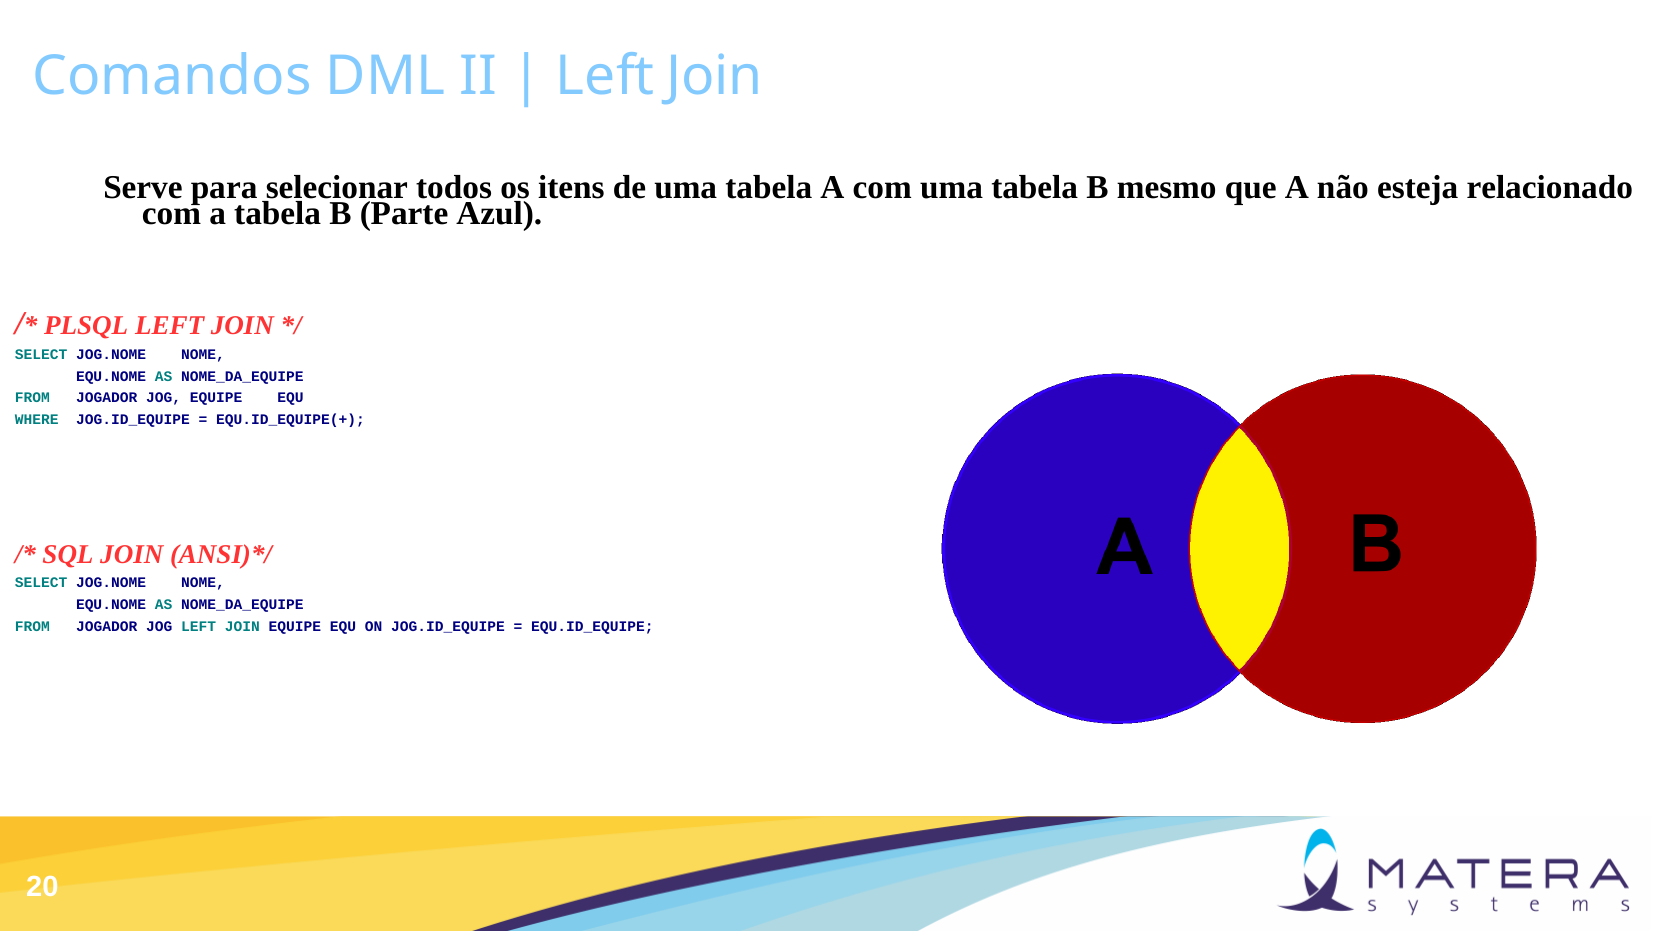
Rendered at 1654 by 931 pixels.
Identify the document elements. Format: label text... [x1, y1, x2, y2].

list Serve para selecionar todos os itens de uma tabela A com uma tabela B mesmo que A não esteja relacionado com a tabela B (Parte Azul). /* PLSQL LEFT JOIN */ SELECT JOG.NOME NOME, EQU.NOME AS NOME_DA_EQUIPE FROM JOGADOR JOG, EQUIPE EQU WHERE JOG.ID_EQUIPE = EQU.ID_EQUIPE(+); /* SQL JOIN (ANSI)*/ SELECT JOG.NOME NOME, EQU.NOME AS NOME_DA_EQUIPE FROM JOGADOR JOG LEFT JOIN EQUIPE EQU ON JOG.ID_EQUIPE = EQU.ID_EQUIPE; [0, 169, 1654, 829]
picture [0, 829, 1652, 931]
title Comandos DML II | Left Join [32, 24, 1628, 137]
picture [915, 354, 1594, 784]
